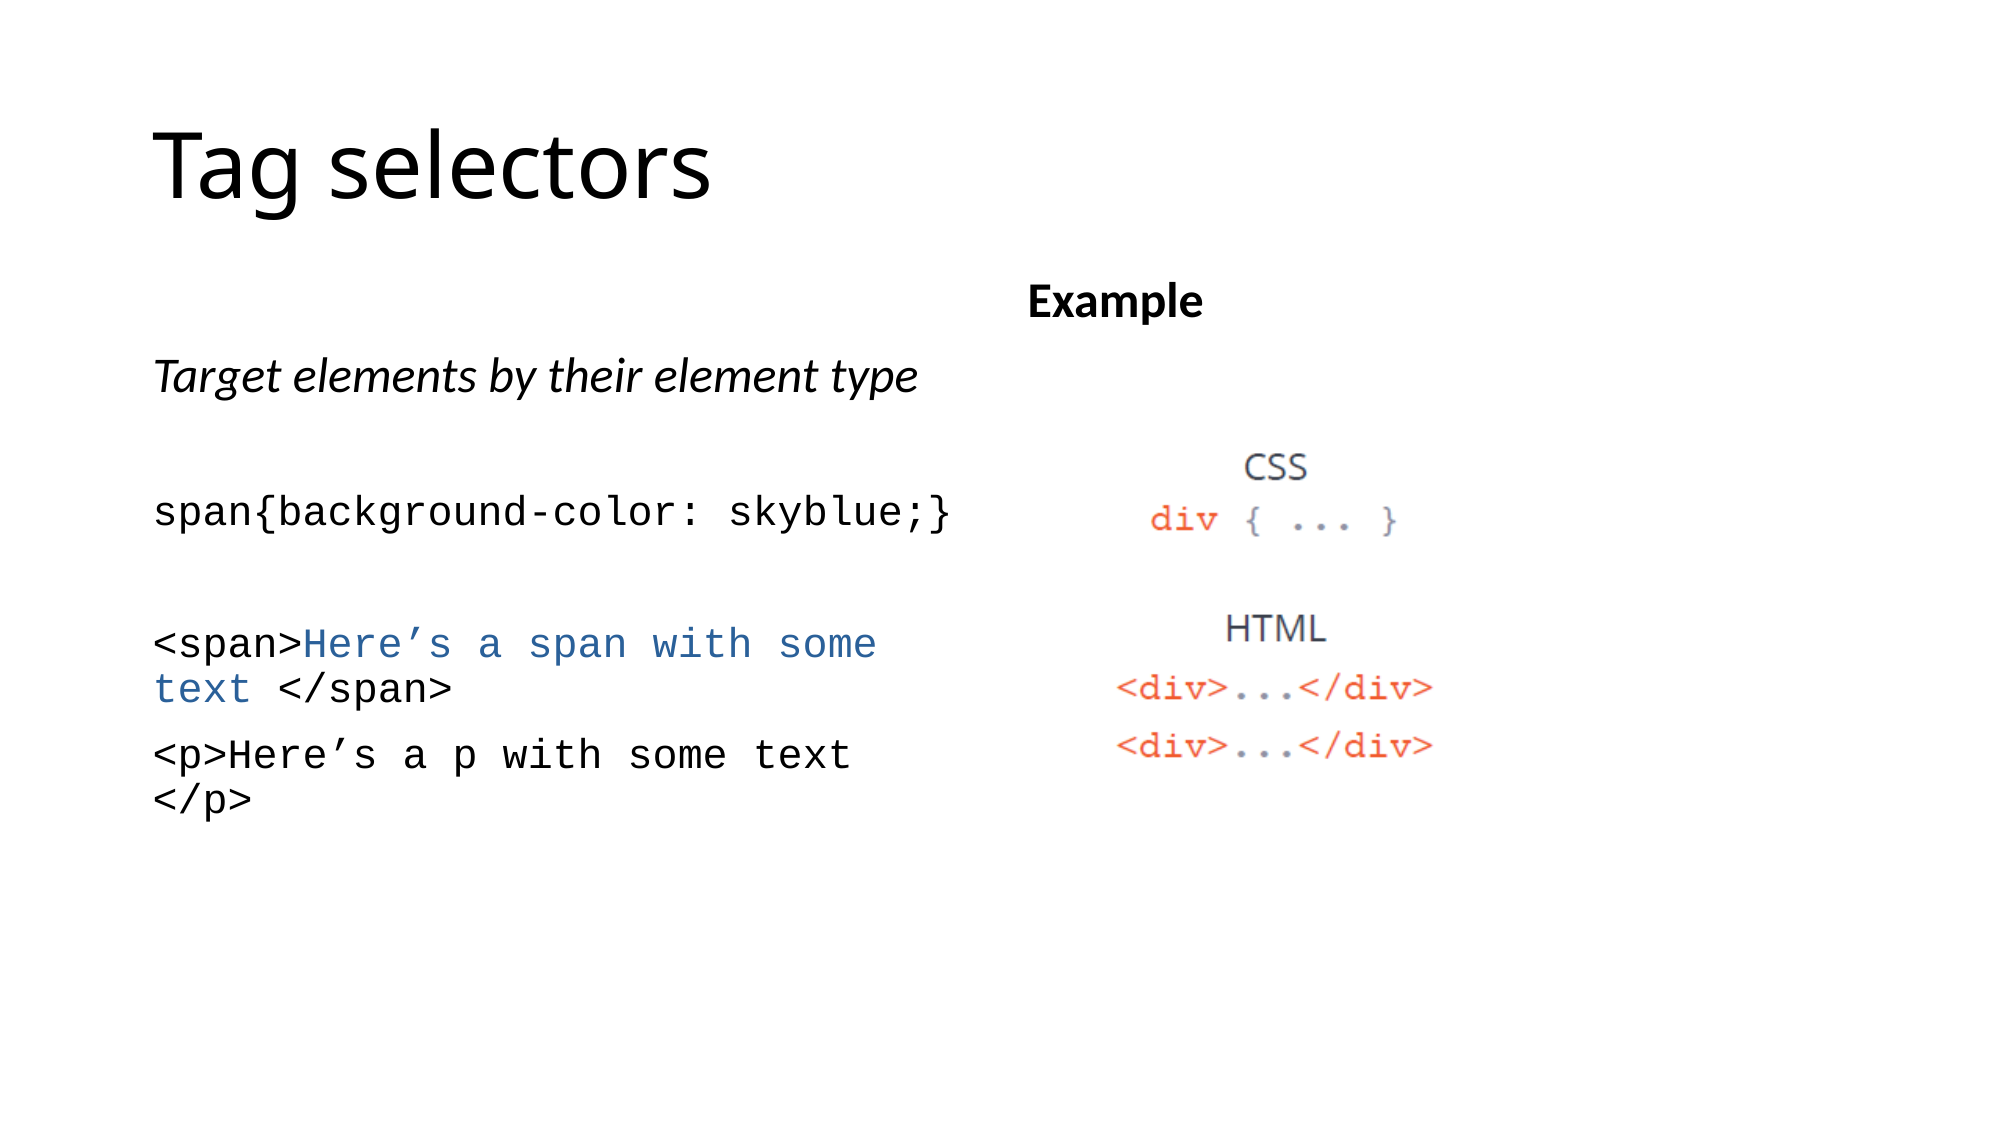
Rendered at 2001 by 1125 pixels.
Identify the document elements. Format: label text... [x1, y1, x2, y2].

title Tag selectors [137, 59, 1863, 278]
list span{background-color: skyblue;} <span>Here’s a span with some text </span> <p>Here’s a p with some text </p> [137, 410, 984, 1016]
list Example [1012, 275, 1863, 411]
picture [1006, 413, 1571, 853]
list Target elements by their element type [137, 275, 984, 410]
